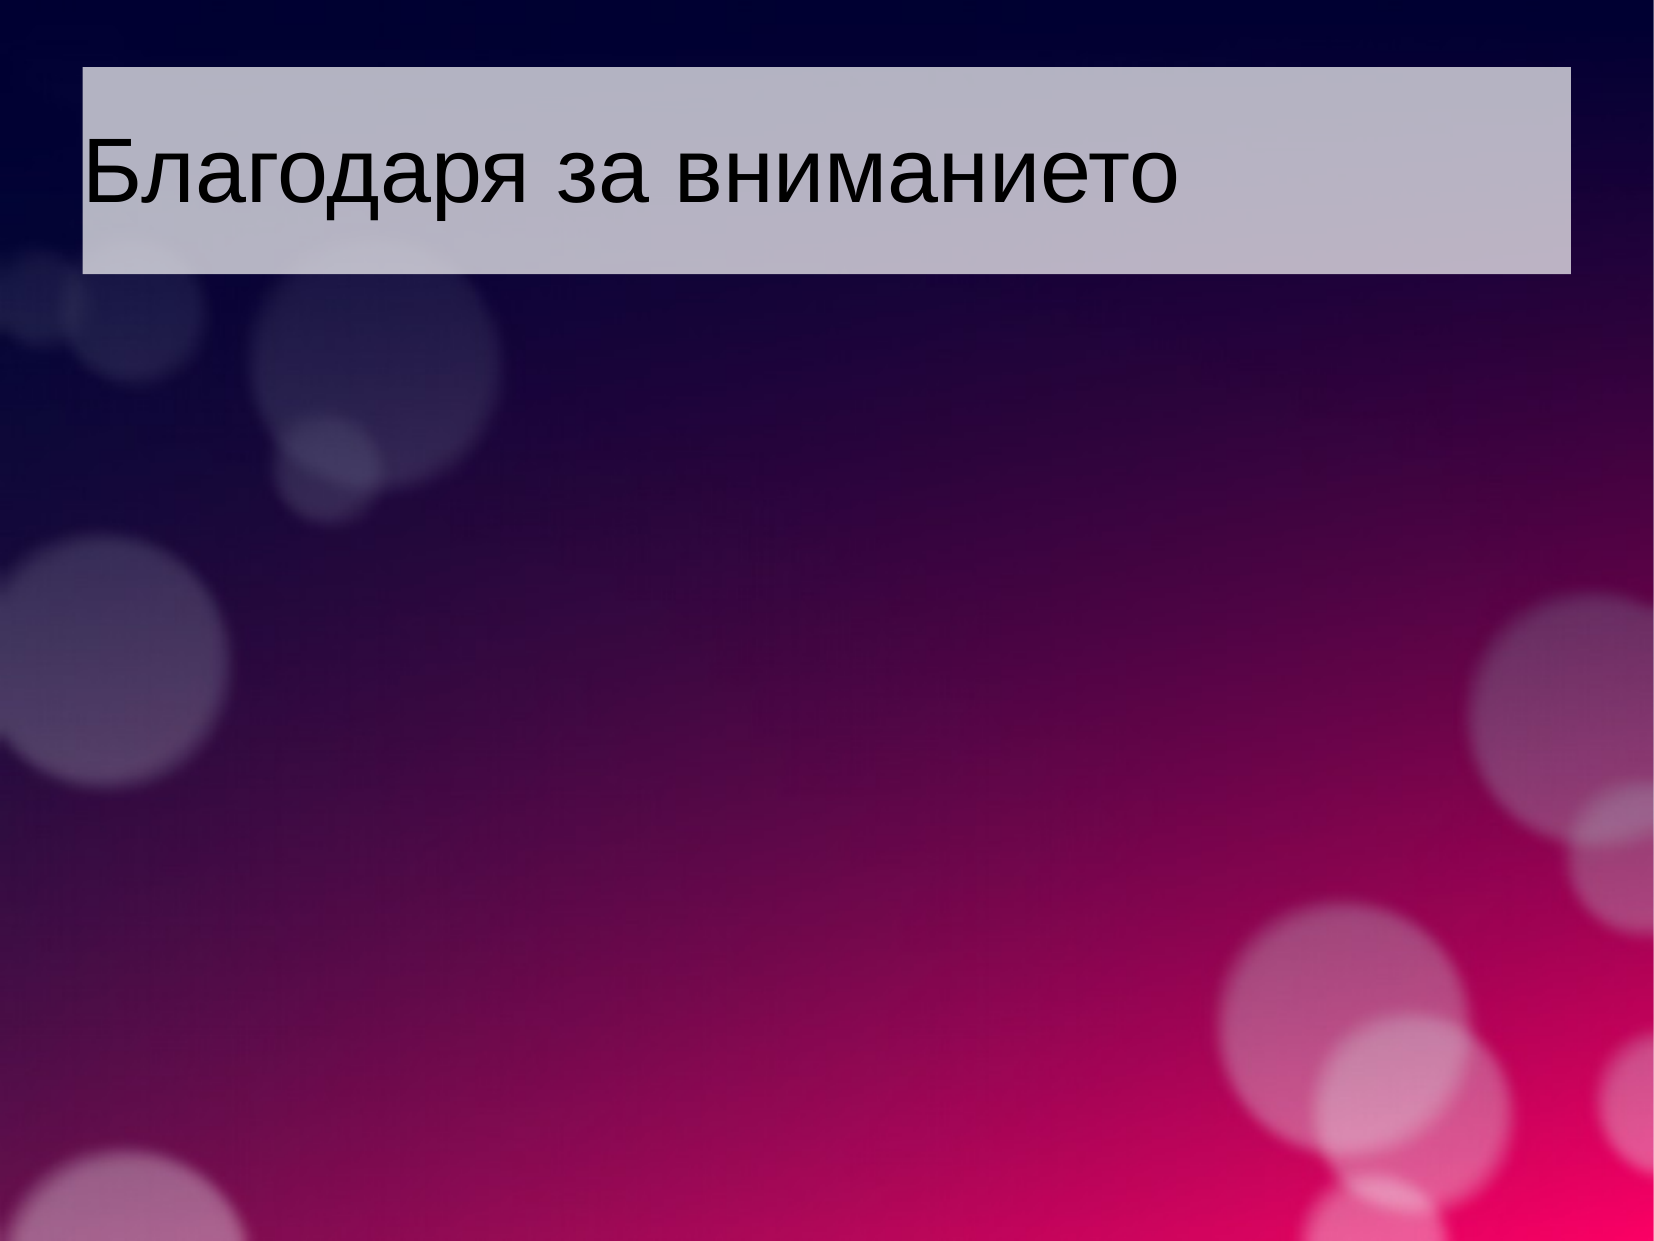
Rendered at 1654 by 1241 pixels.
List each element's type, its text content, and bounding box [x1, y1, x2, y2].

title Благодаря за вниманието [82, 67, 1571, 275]
picture [0, 0, 1654, 1241]
